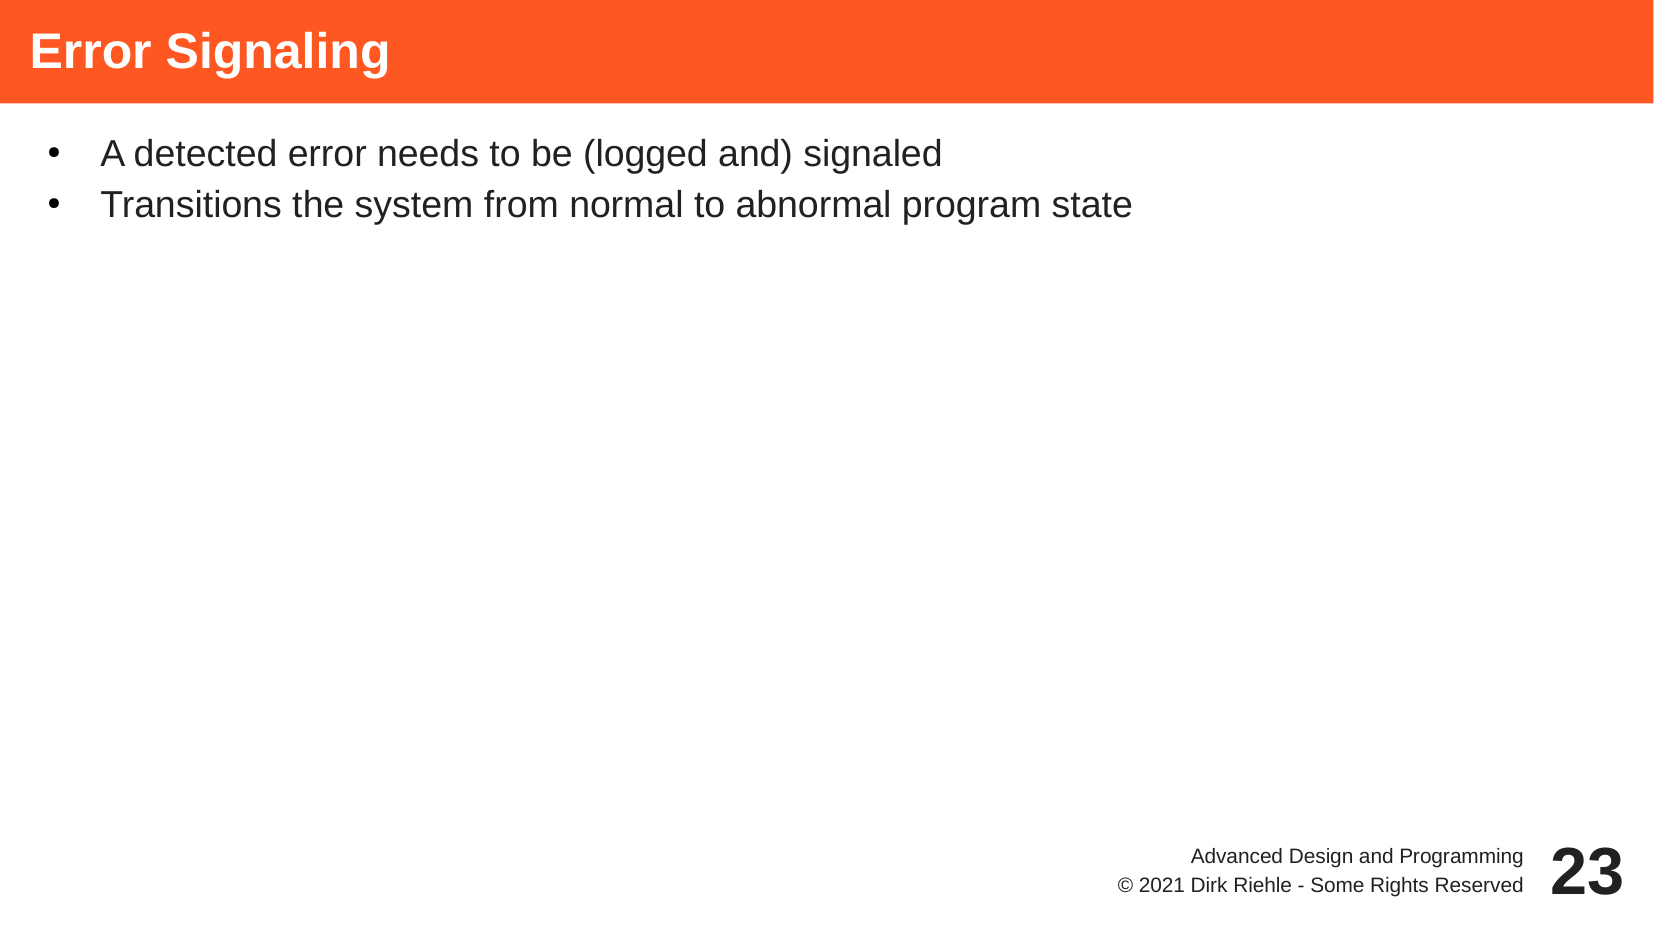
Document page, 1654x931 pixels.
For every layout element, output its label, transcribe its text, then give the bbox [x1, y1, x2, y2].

title Error Signaling [0, 0, 1654, 104]
list A detected error needs to be (logged and) signaled Transitions the system from normal to abnormal program state [29, 132, 1625, 813]
